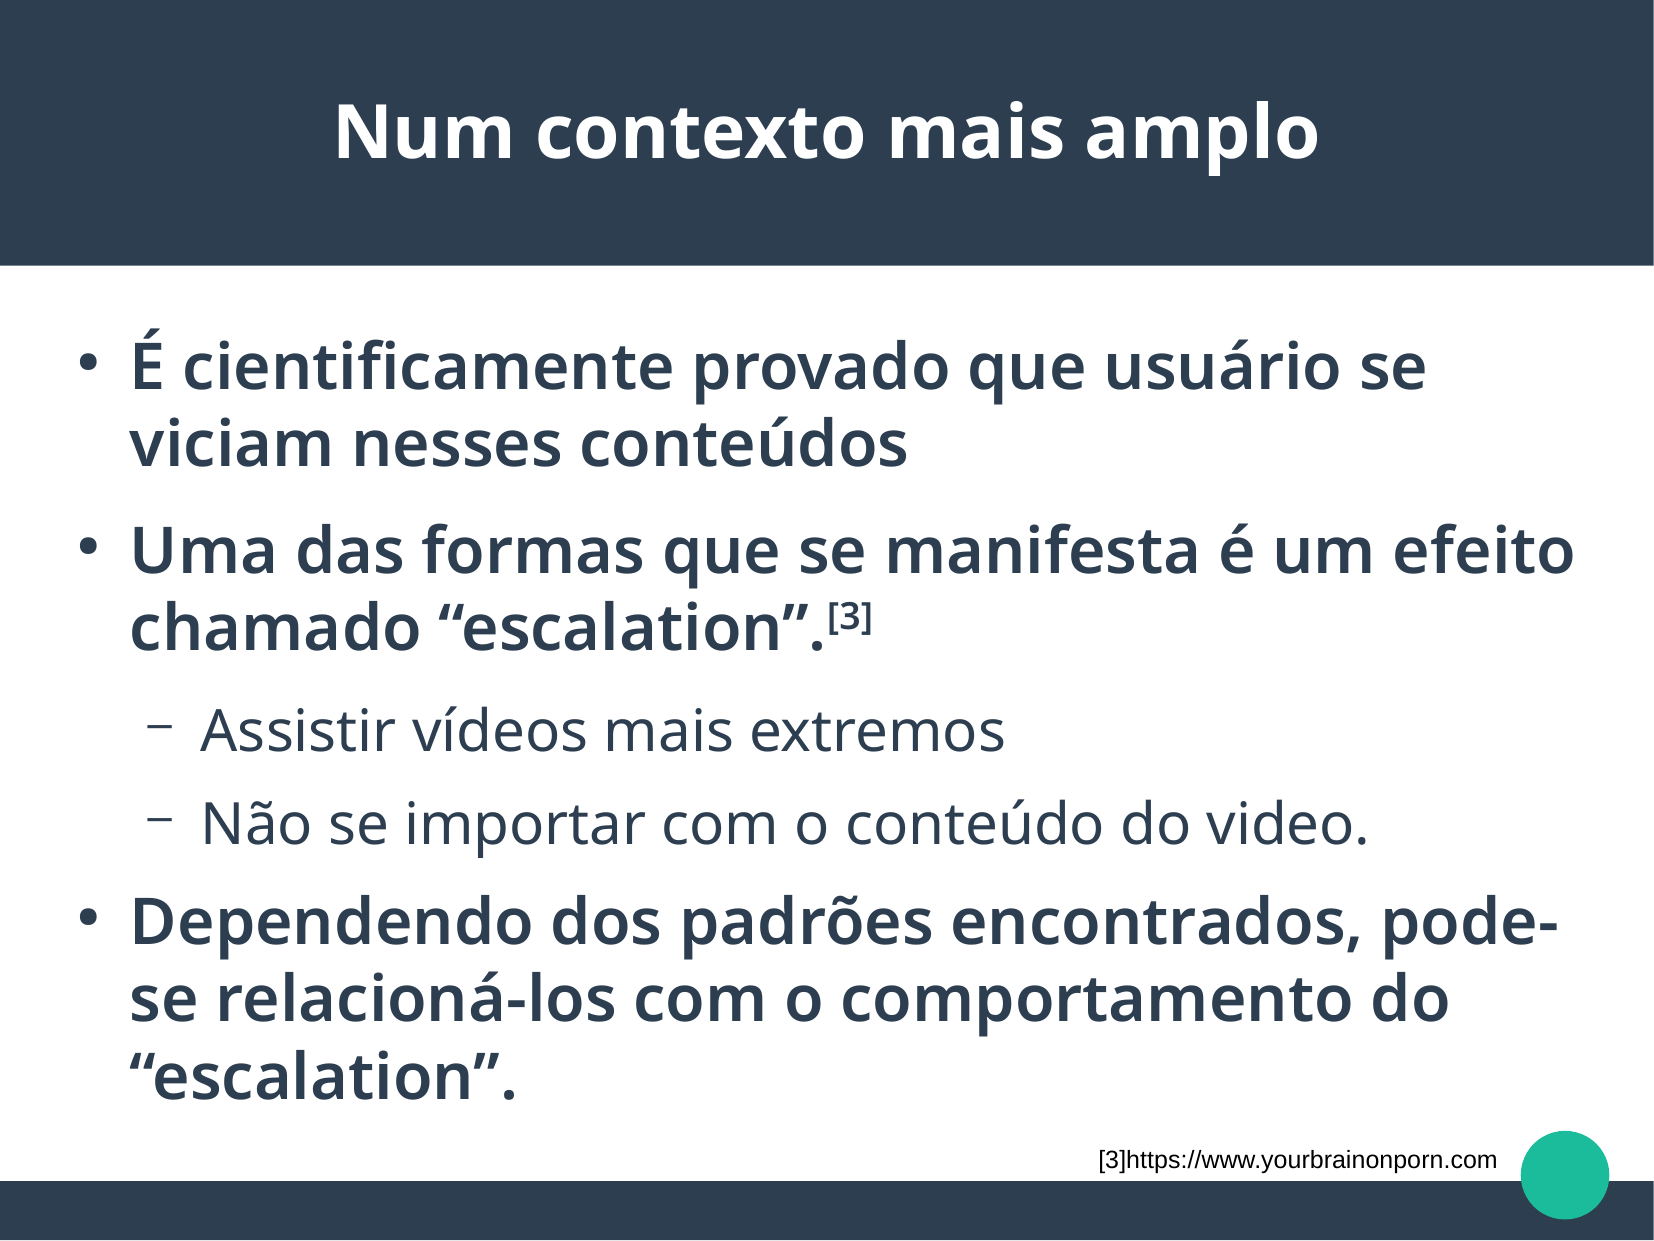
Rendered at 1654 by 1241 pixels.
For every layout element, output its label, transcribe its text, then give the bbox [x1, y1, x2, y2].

text_box [3]https://www.yourbrainonporn.com [1098, 1146, 1501, 1193]
title Num contexto mais amplo [59, 49, 1595, 207]
list É cientificamente provado que usuário se viciam nesses conteúdos Uma das formas que se manifesta é um efeito chamado “escalation”.[3] Assistir vídeos mais extremos Não se importar com o conteúdo do video. Dependendo dos padrões encontrados, pode-se relacioná-los com o comportamento do “escalation”. [59, 324, 1595, 1152]
